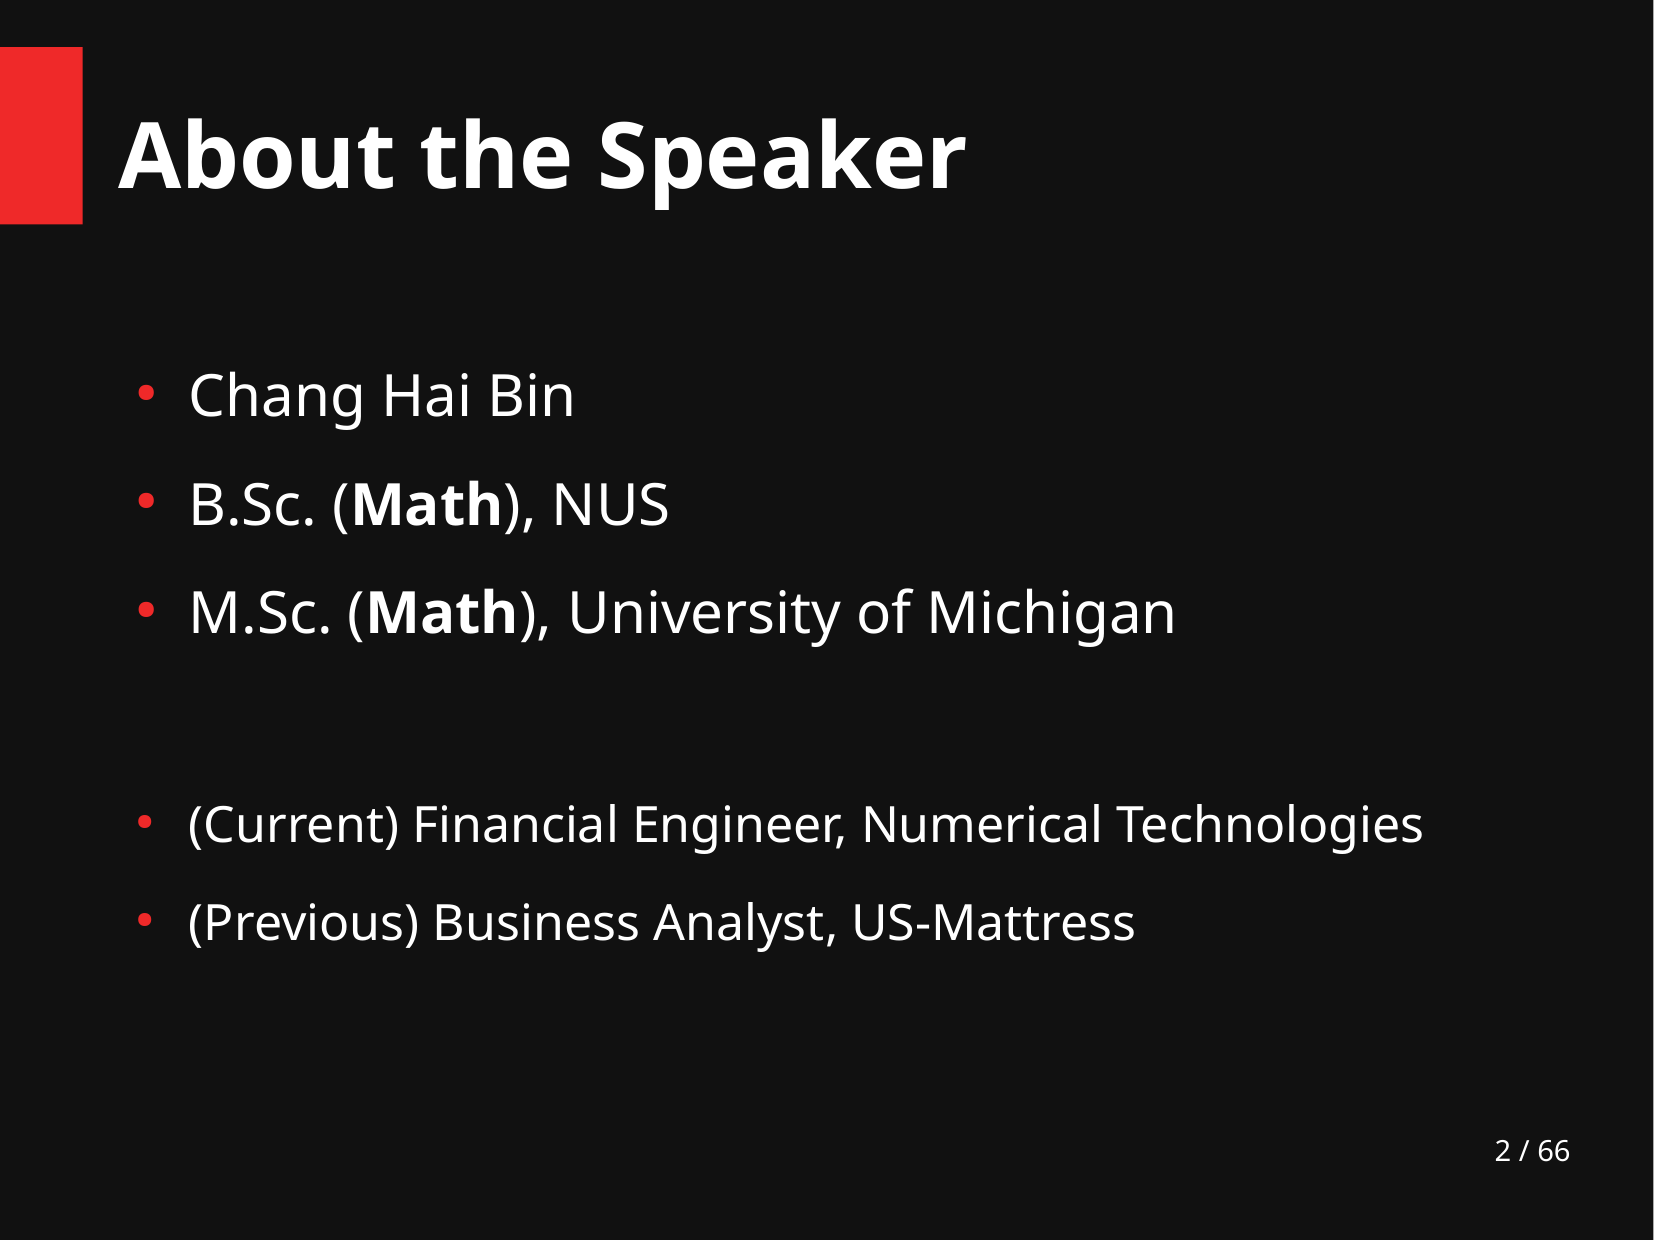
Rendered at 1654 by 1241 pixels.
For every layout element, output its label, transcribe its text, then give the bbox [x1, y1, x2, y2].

title About the Speaker [118, 49, 1571, 257]
list Chang Hai Bin B.Sc. (Math), NUS M.Sc. (Math), University of Michigan (Current) Financial Engineer, Numerical Technologies (Previous) Business Analyst, US-Mattress [118, 354, 1536, 1074]
